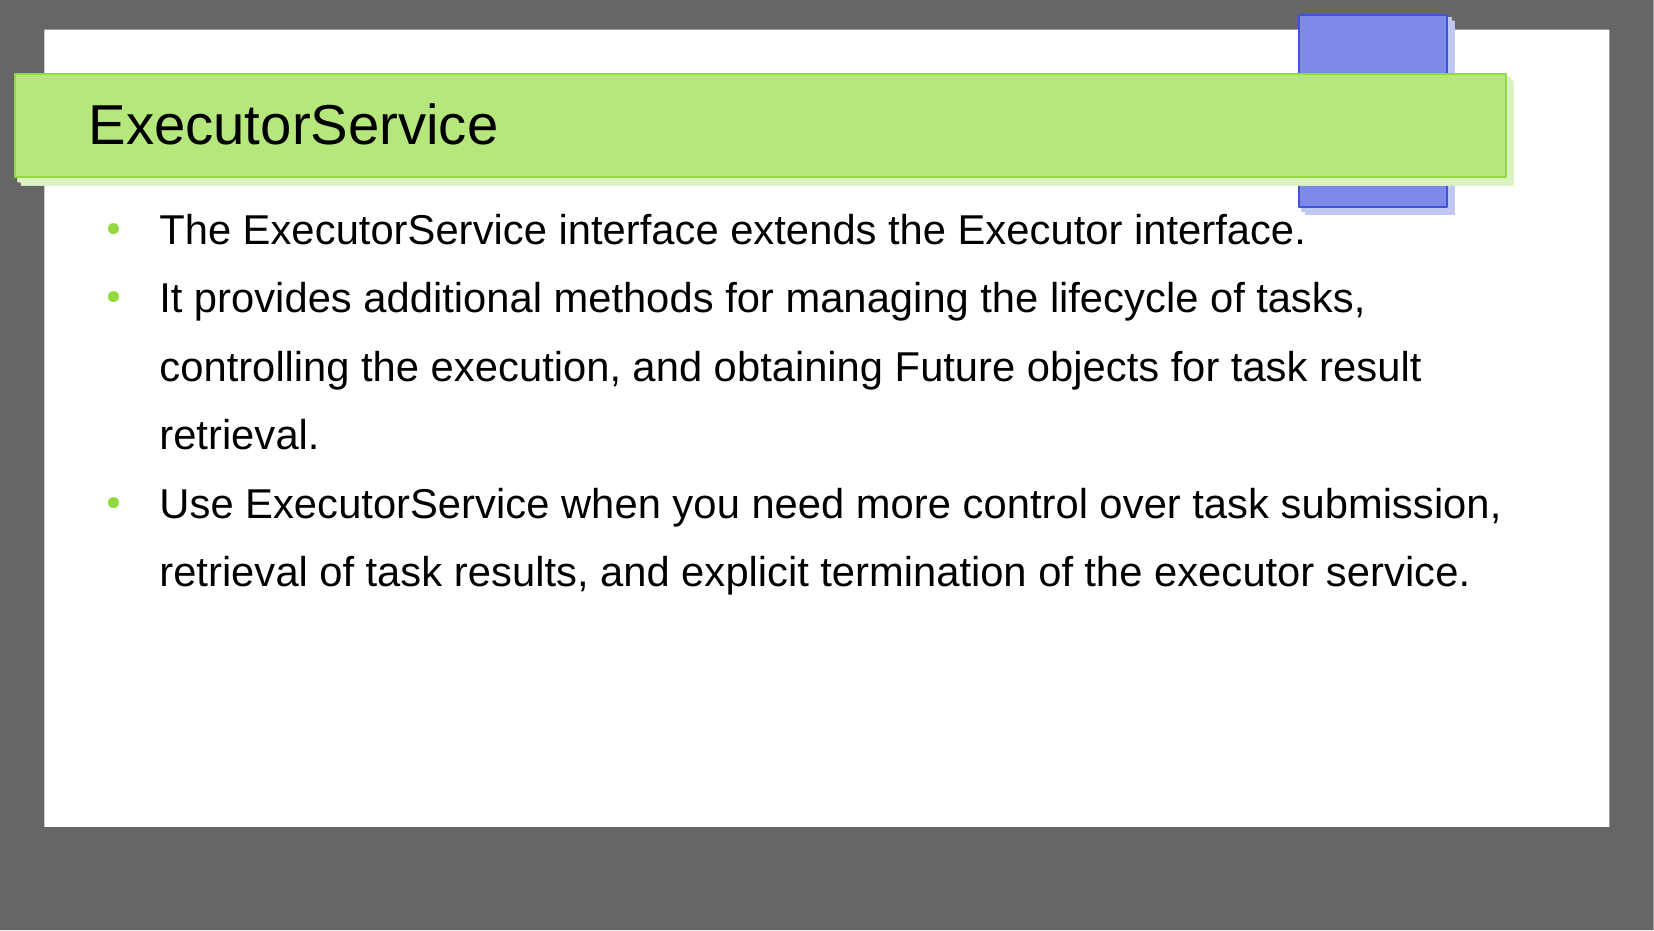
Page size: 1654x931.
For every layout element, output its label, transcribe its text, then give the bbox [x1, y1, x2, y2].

list The ExecutorService interface extends the Executor interface. It provides additional methods for managing the lifecycle of tasks, controlling the execution, and obtaining Future objects for task result retrieval. Use ExecutorService when you need more control over task submission, retrieval of task results, and explicit termination of the executor service. [88, 206, 1565, 798]
title ExecutorService [88, 73, 1506, 178]
